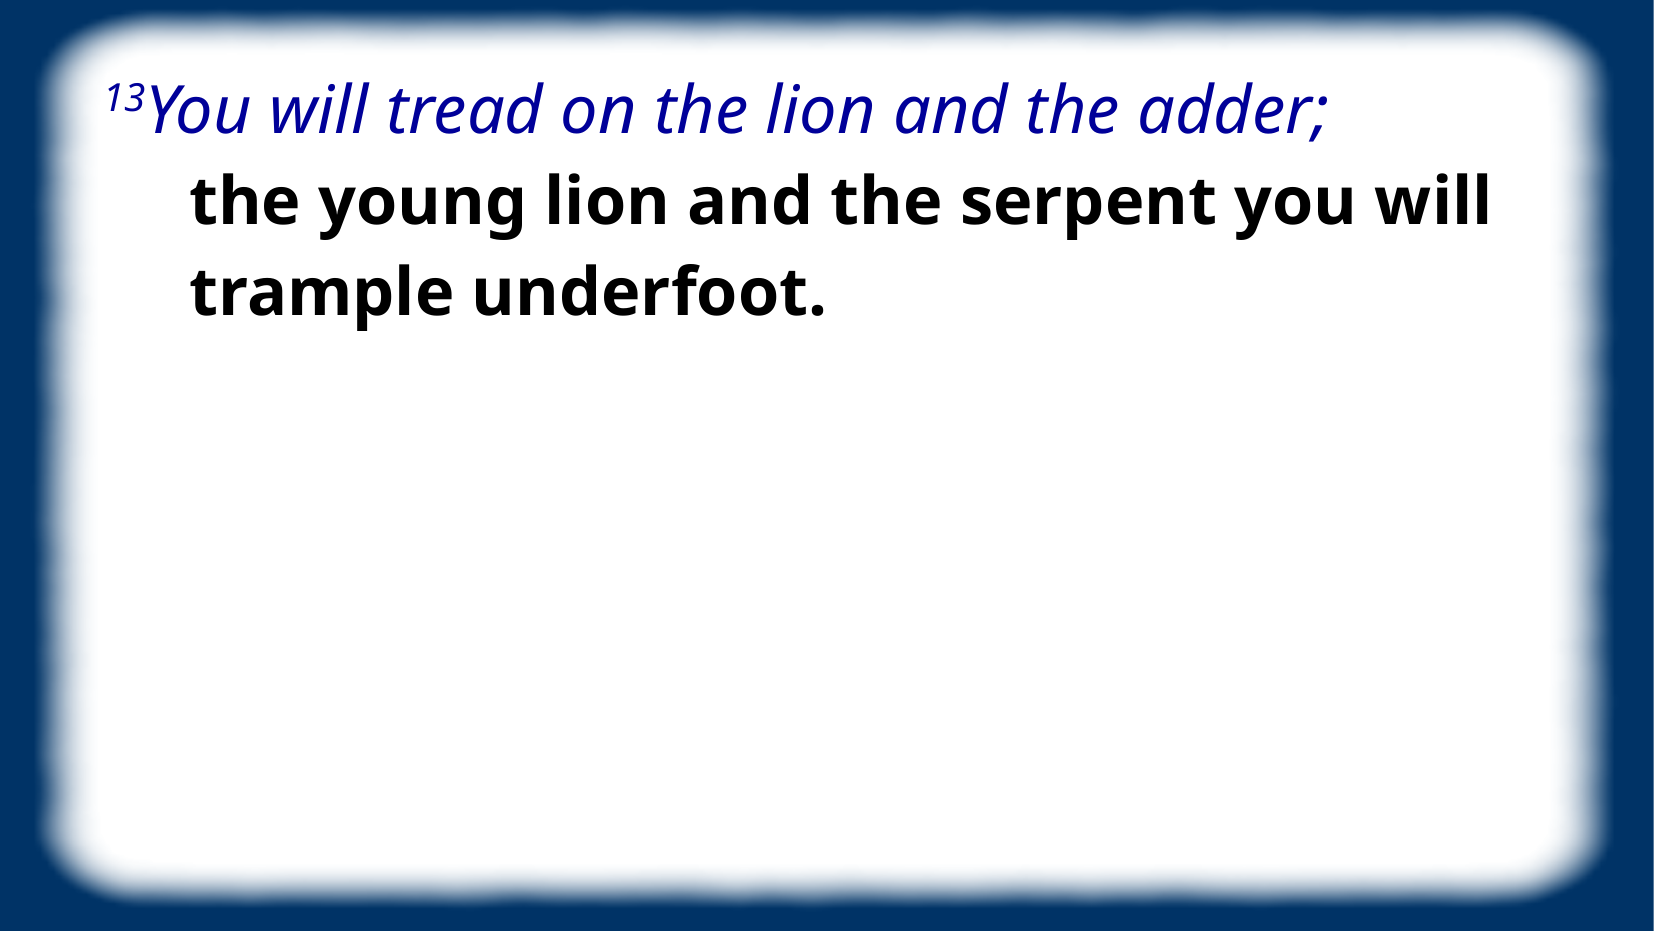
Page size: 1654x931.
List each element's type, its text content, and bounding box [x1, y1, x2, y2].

text_box 13You will tread on the lion and the adder; the young lion and the serpent you will trample underfoot. [88, 54, 1559, 336]
picture [0, 0, 1654, 931]
